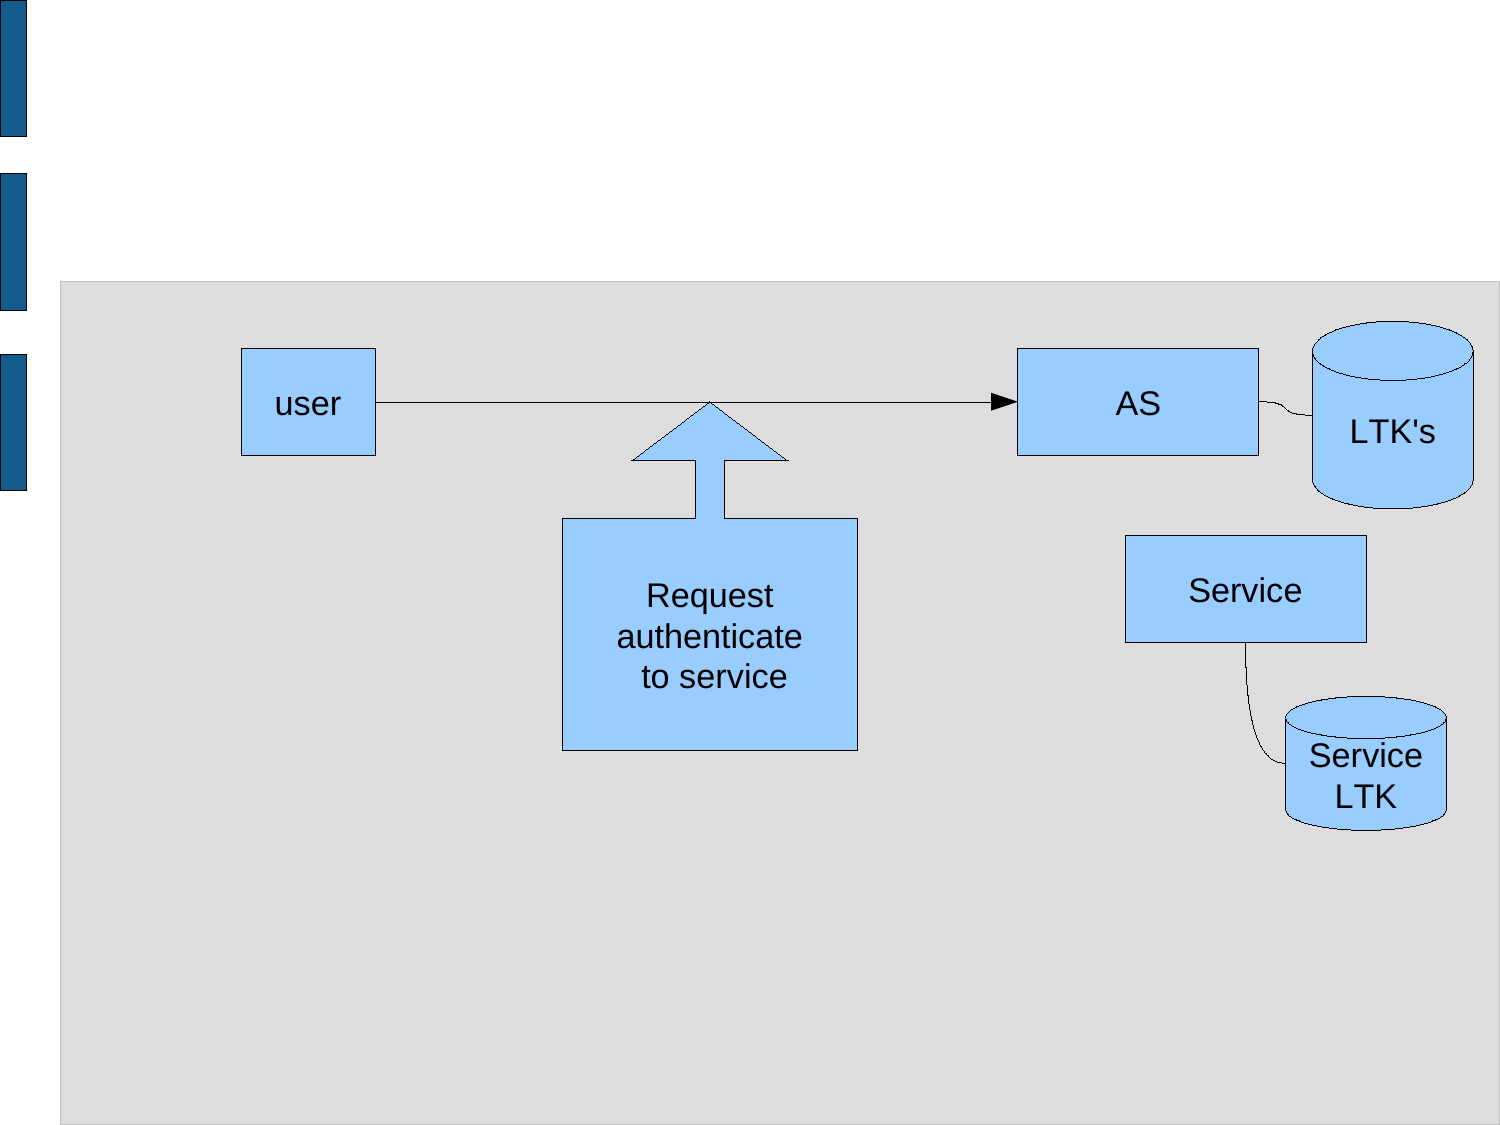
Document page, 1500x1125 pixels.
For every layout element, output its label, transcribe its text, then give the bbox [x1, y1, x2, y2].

text_box user [241, 348, 376, 456]
text_box Service LTK [1285, 696, 1447, 831]
text_box AS [1017, 348, 1259, 456]
text_box LTK's [1312, 321, 1474, 509]
text_box Request authenticate to service [562, 401, 858, 751]
text_box Service [1125, 535, 1367, 643]
